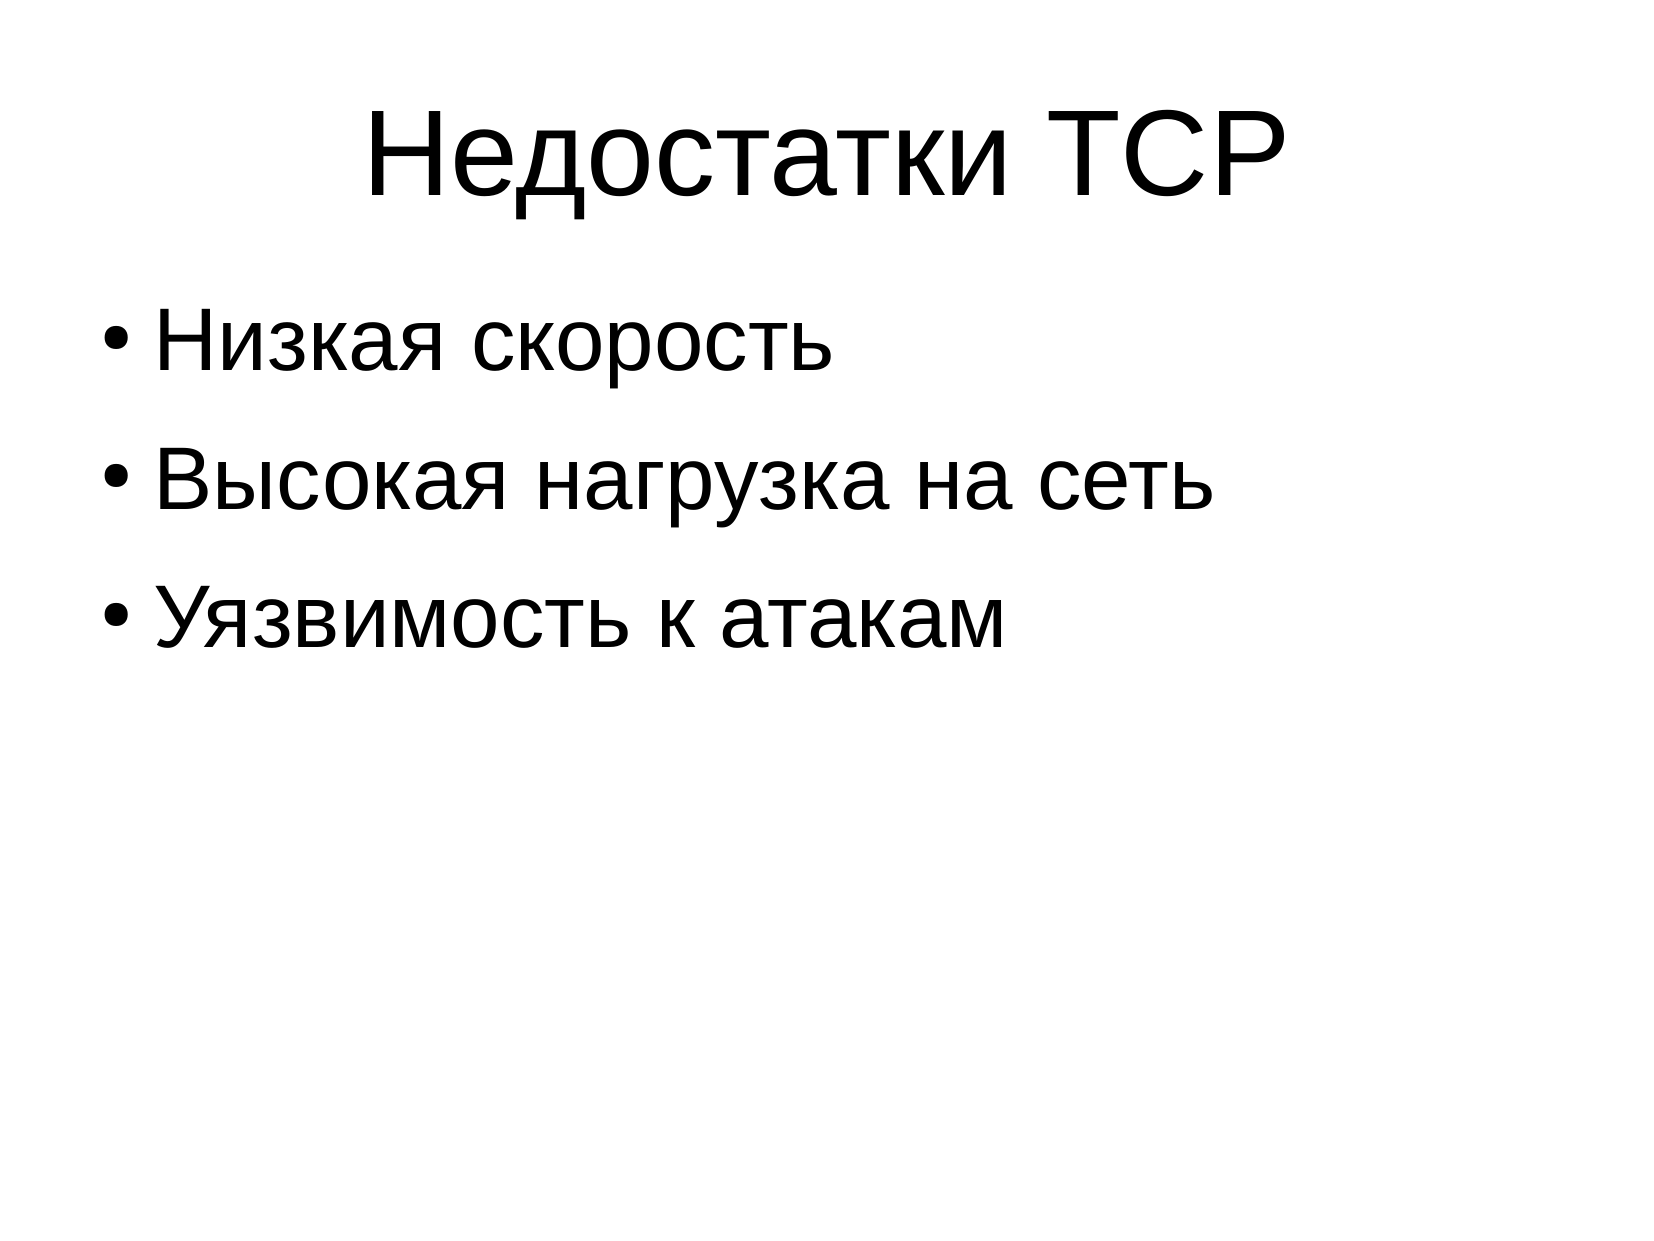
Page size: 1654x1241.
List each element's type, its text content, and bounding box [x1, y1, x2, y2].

title Недостатки TCP [82, 49, 1571, 257]
list Низкая скорость Высокая нагрузка на сеть Уязвимость к атакам [82, 290, 1571, 1010]
